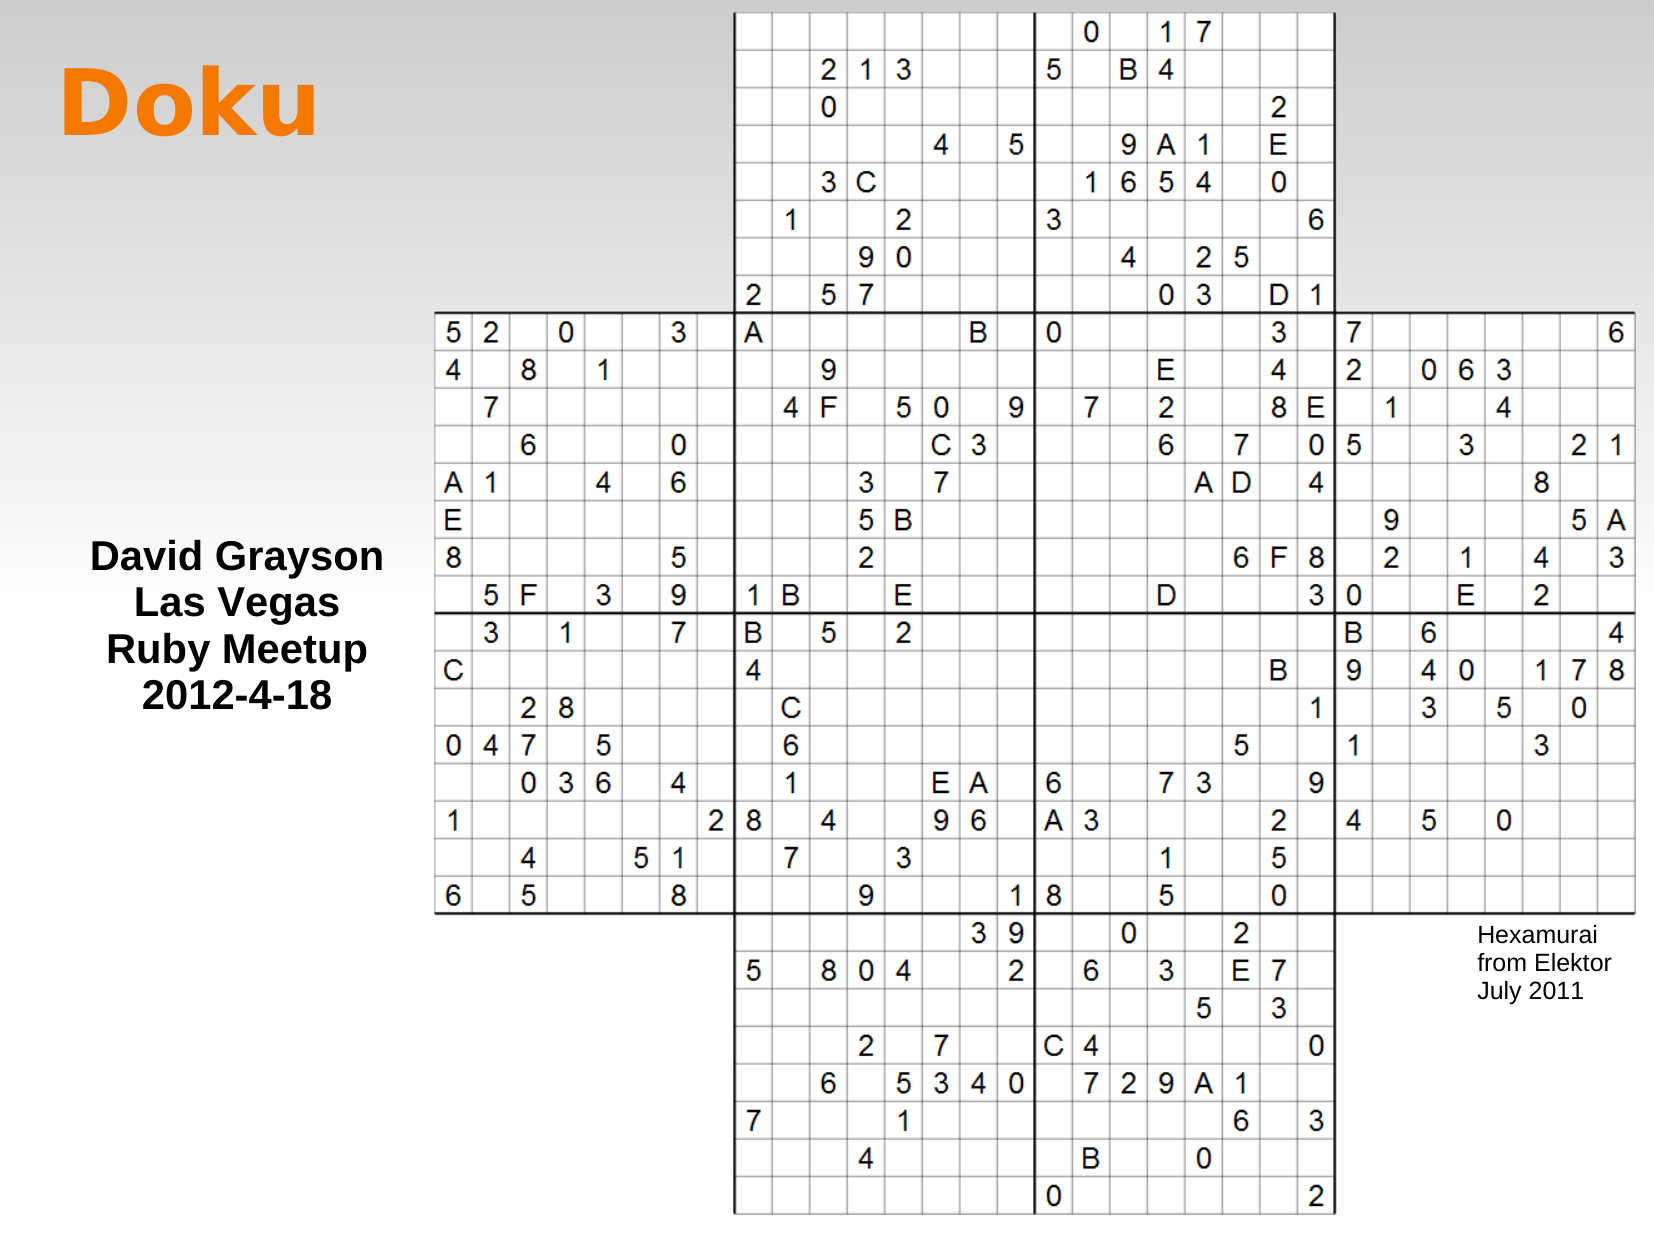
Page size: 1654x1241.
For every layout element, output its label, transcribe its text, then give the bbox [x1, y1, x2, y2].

picture [433, 11, 1636, 1215]
text_box David Grayson Las Vegas Ruby Meetup 2012-4-18 [75, 525, 400, 726]
title Doku [4, 0, 376, 208]
text_box Hexamurai from Elektor July 2011 [1462, 913, 1628, 1013]
